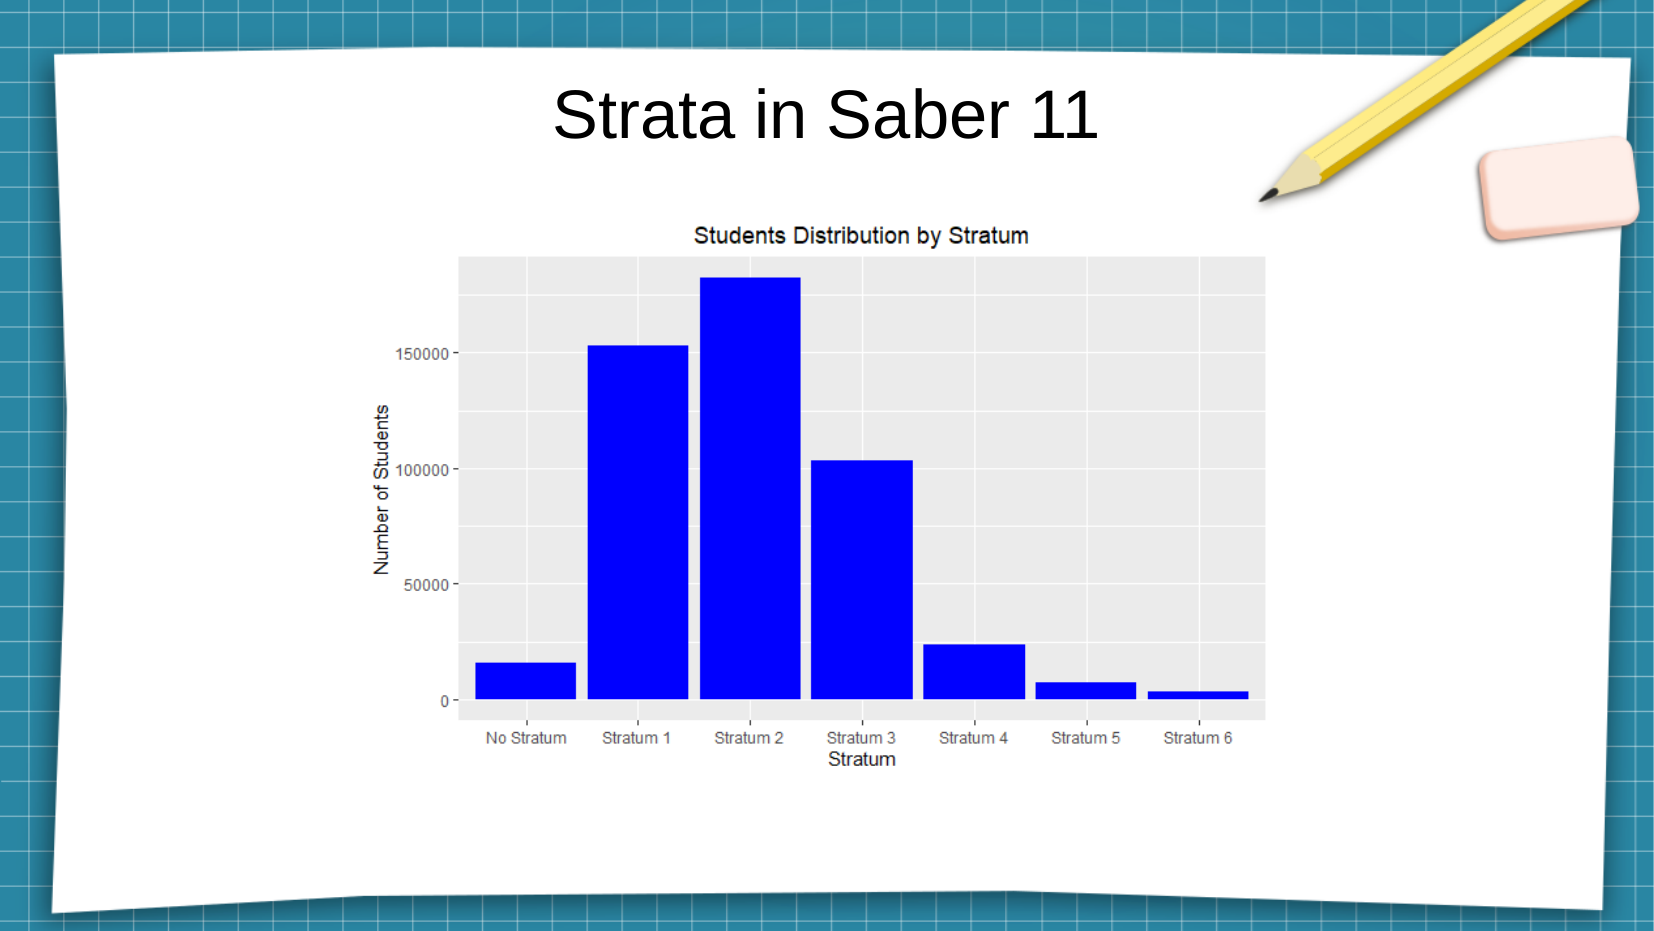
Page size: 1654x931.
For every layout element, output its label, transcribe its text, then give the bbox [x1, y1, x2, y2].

title Strata in Saber 11 [82, 37, 1571, 193]
picture [0, 0, 1654, 931]
